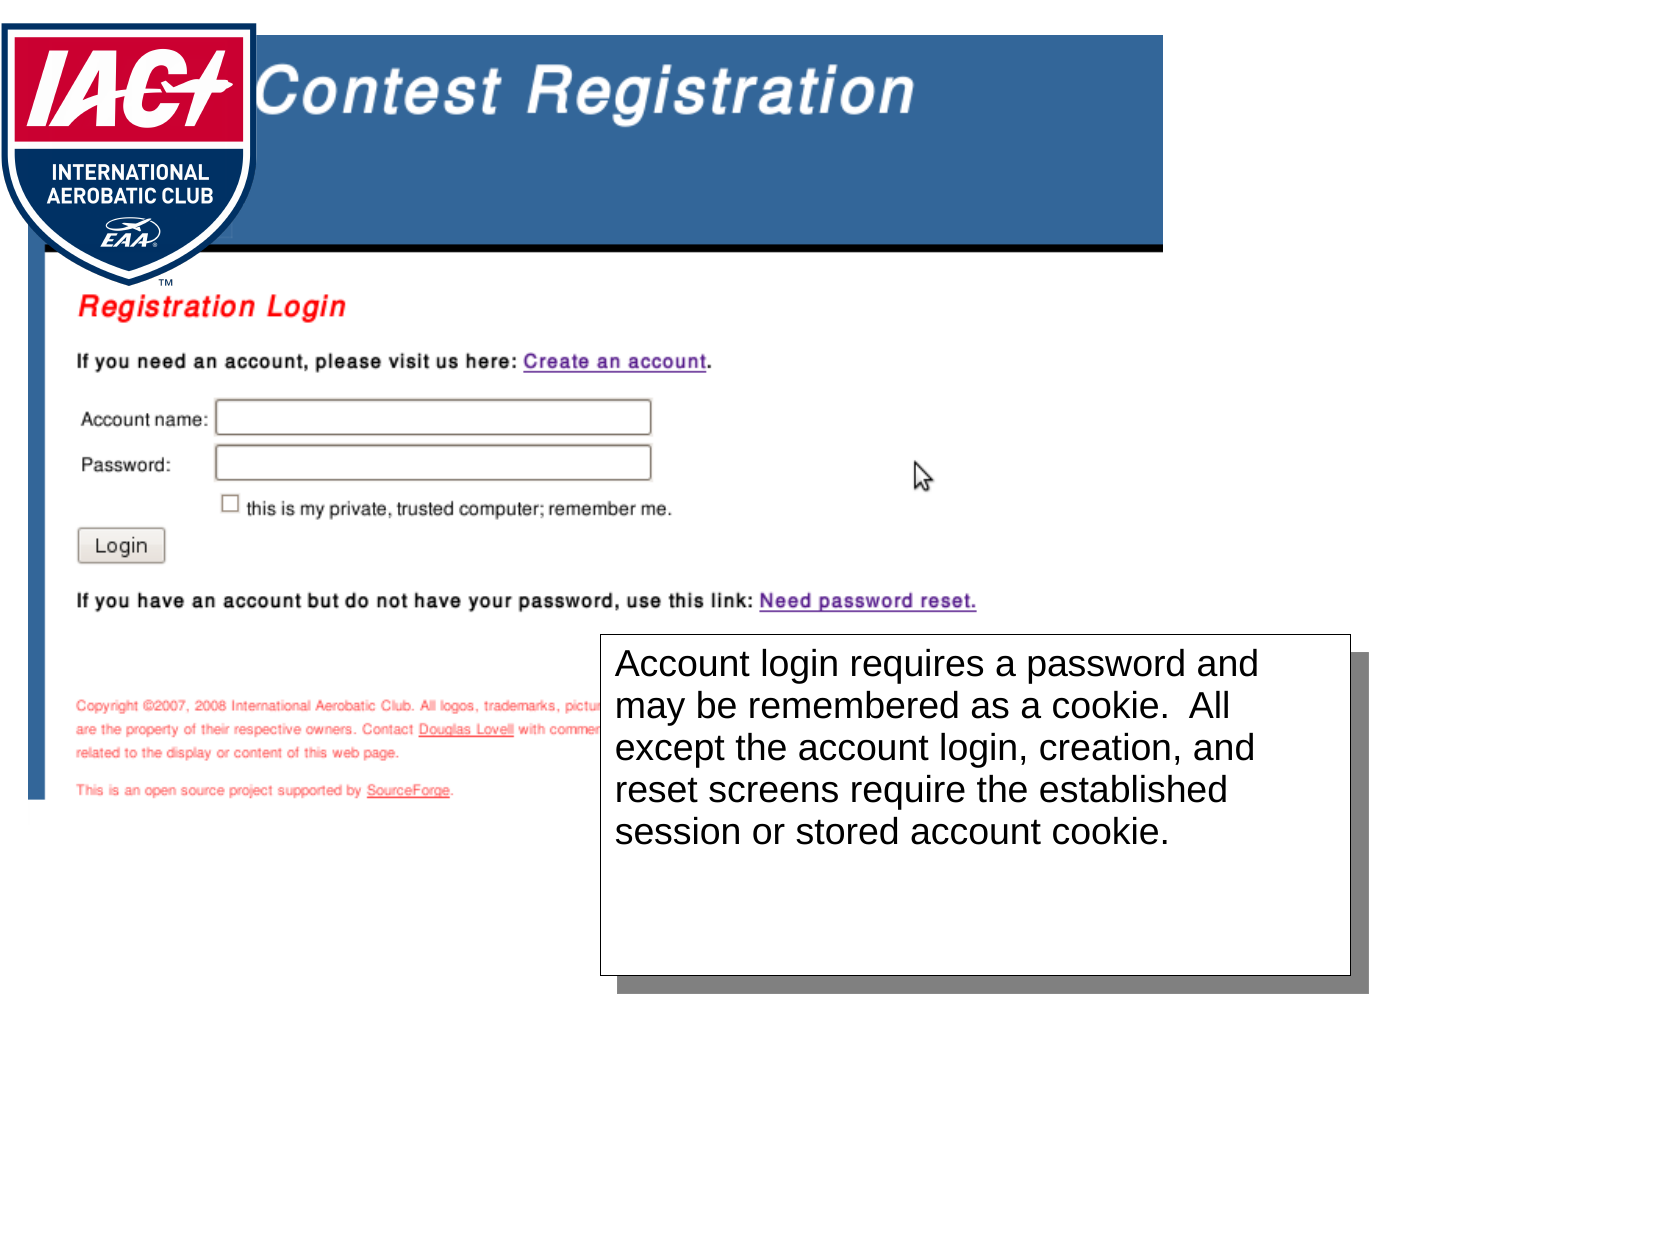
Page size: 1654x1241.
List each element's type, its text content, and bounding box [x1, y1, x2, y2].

text_box Account login requires a password and may be remembered as a cookie. All except the account login, creation, and reset screens require the established session or stored account cookie. [600, 634, 1351, 976]
picture [0, 22, 1163, 826]
